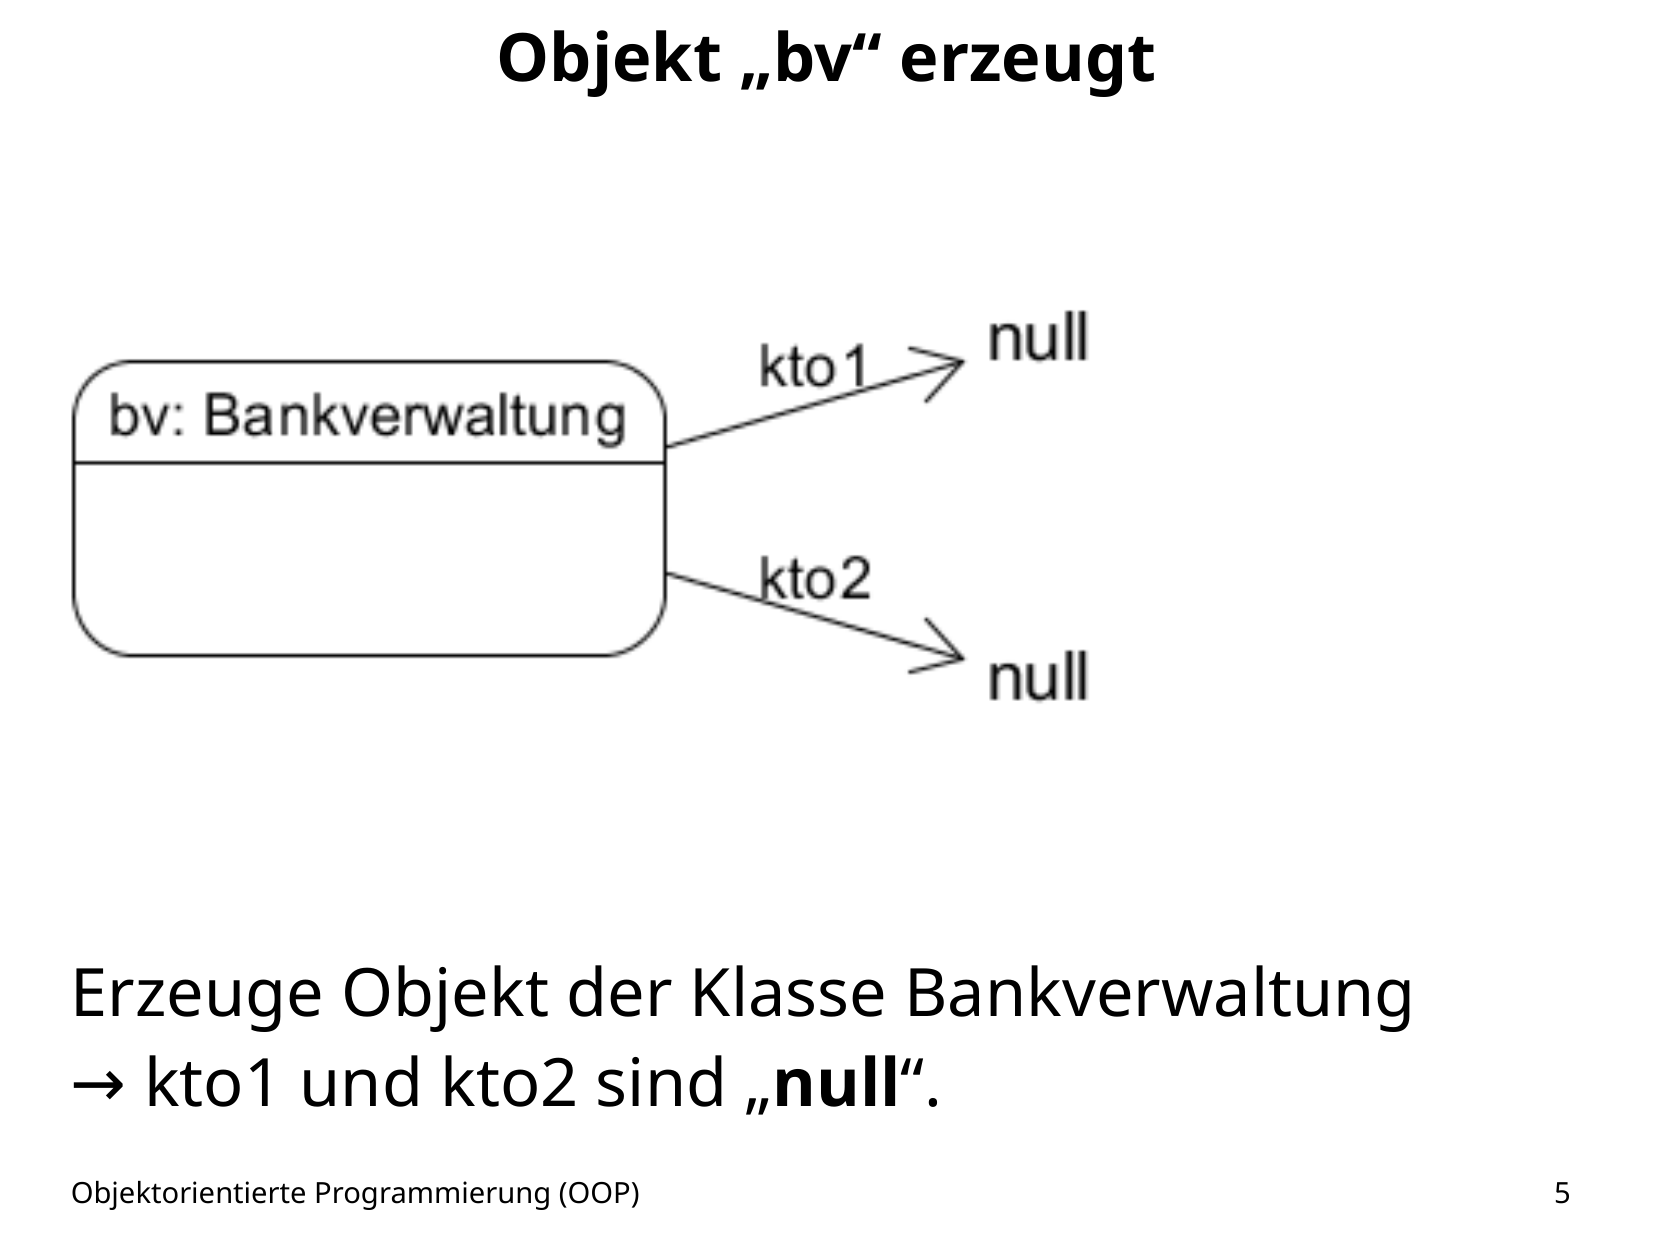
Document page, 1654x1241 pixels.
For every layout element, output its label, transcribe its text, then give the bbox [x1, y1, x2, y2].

title Objekt „bv“ erzeugt [0, 5, 1654, 107]
picture [70, 188, 1563, 875]
list Erzeuge Objekt der Klasse Bankverwaltung → kto1 und kto2 sind „null“. [70, 944, 1571, 1146]
